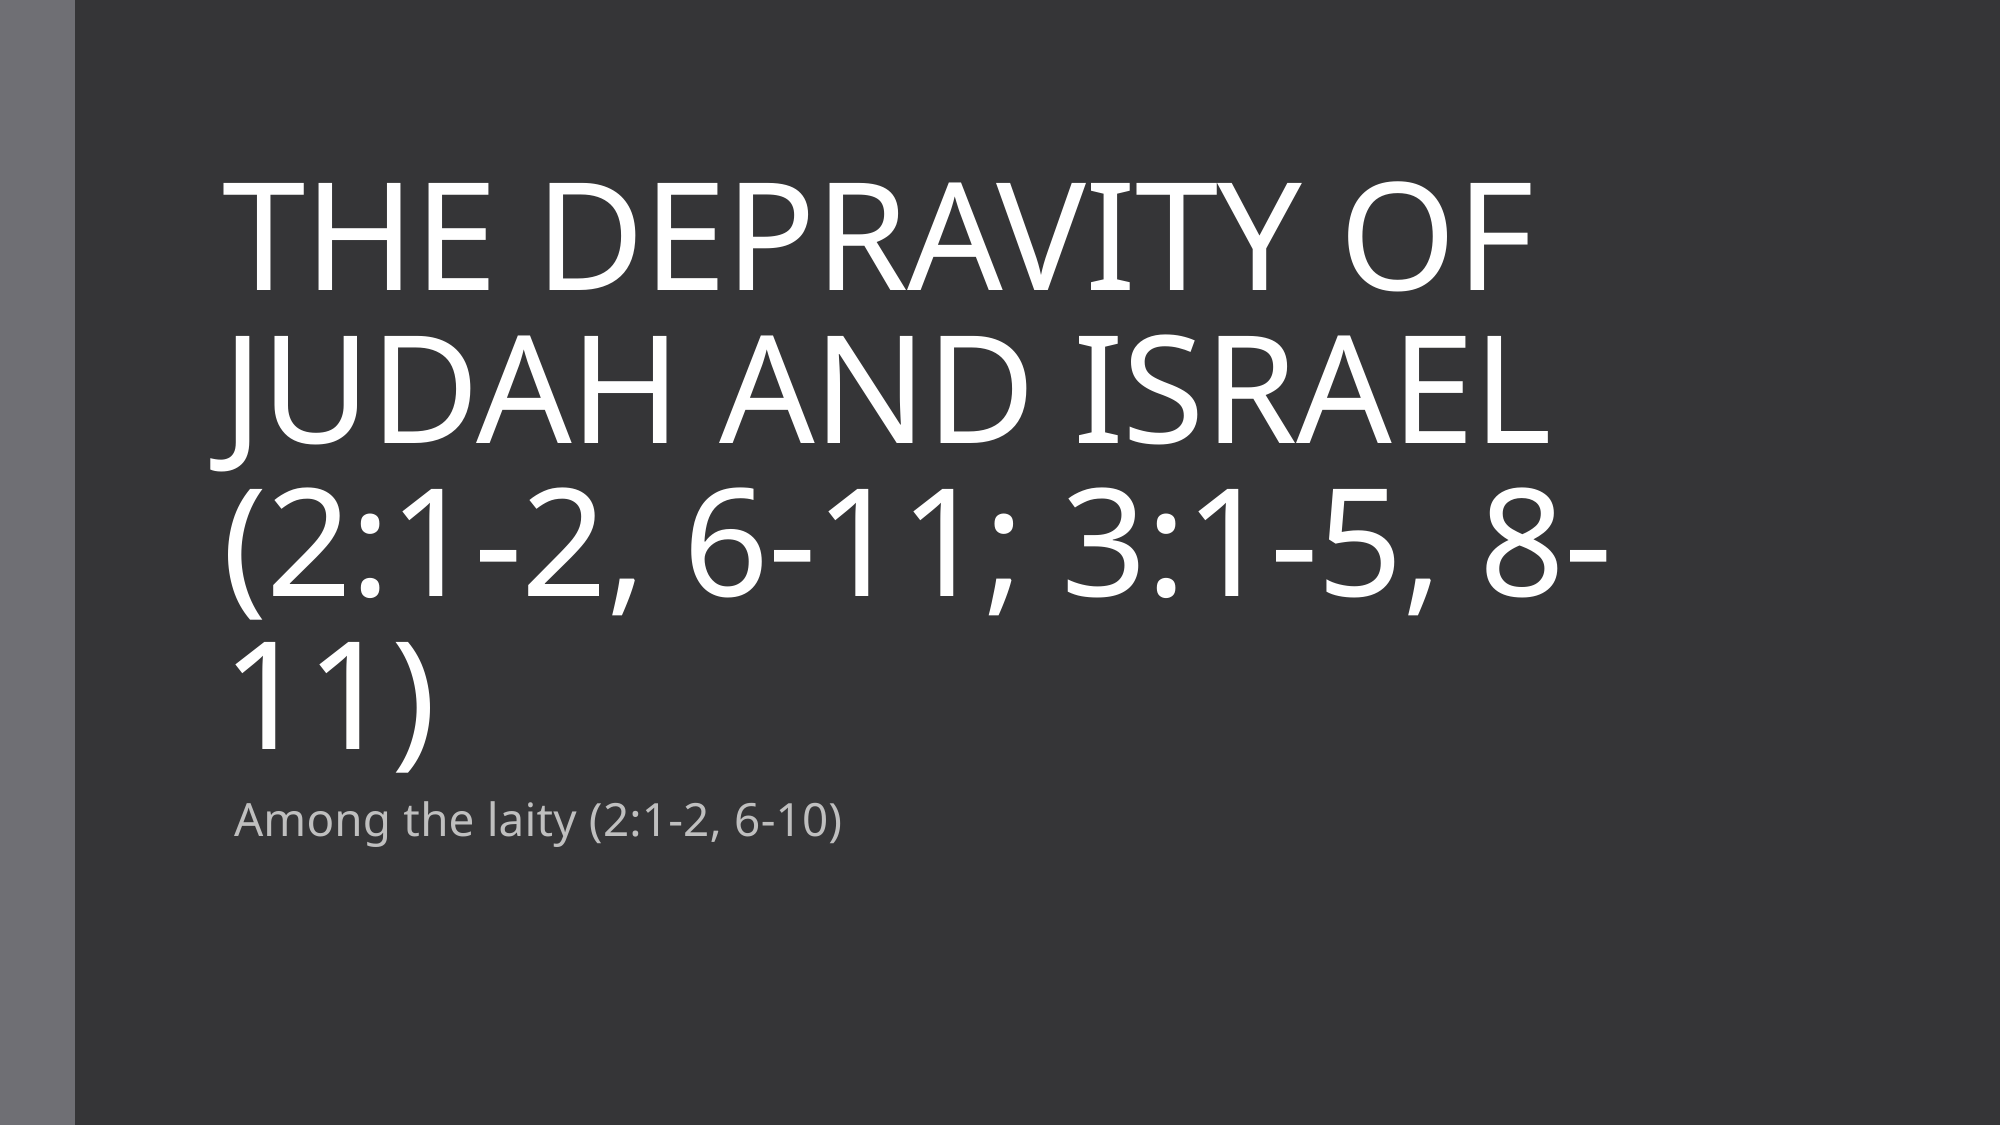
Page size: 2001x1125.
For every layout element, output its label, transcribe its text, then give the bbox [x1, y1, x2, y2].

title THE DEPRAVITY OF JUDAH AND ISRAEL (2:1-2, 6-11; 3:1-5, 8-11) [206, 124, 1752, 787]
subtitle Among the laity (2:1-2, 6-10) [206, 787, 1752, 1066]
